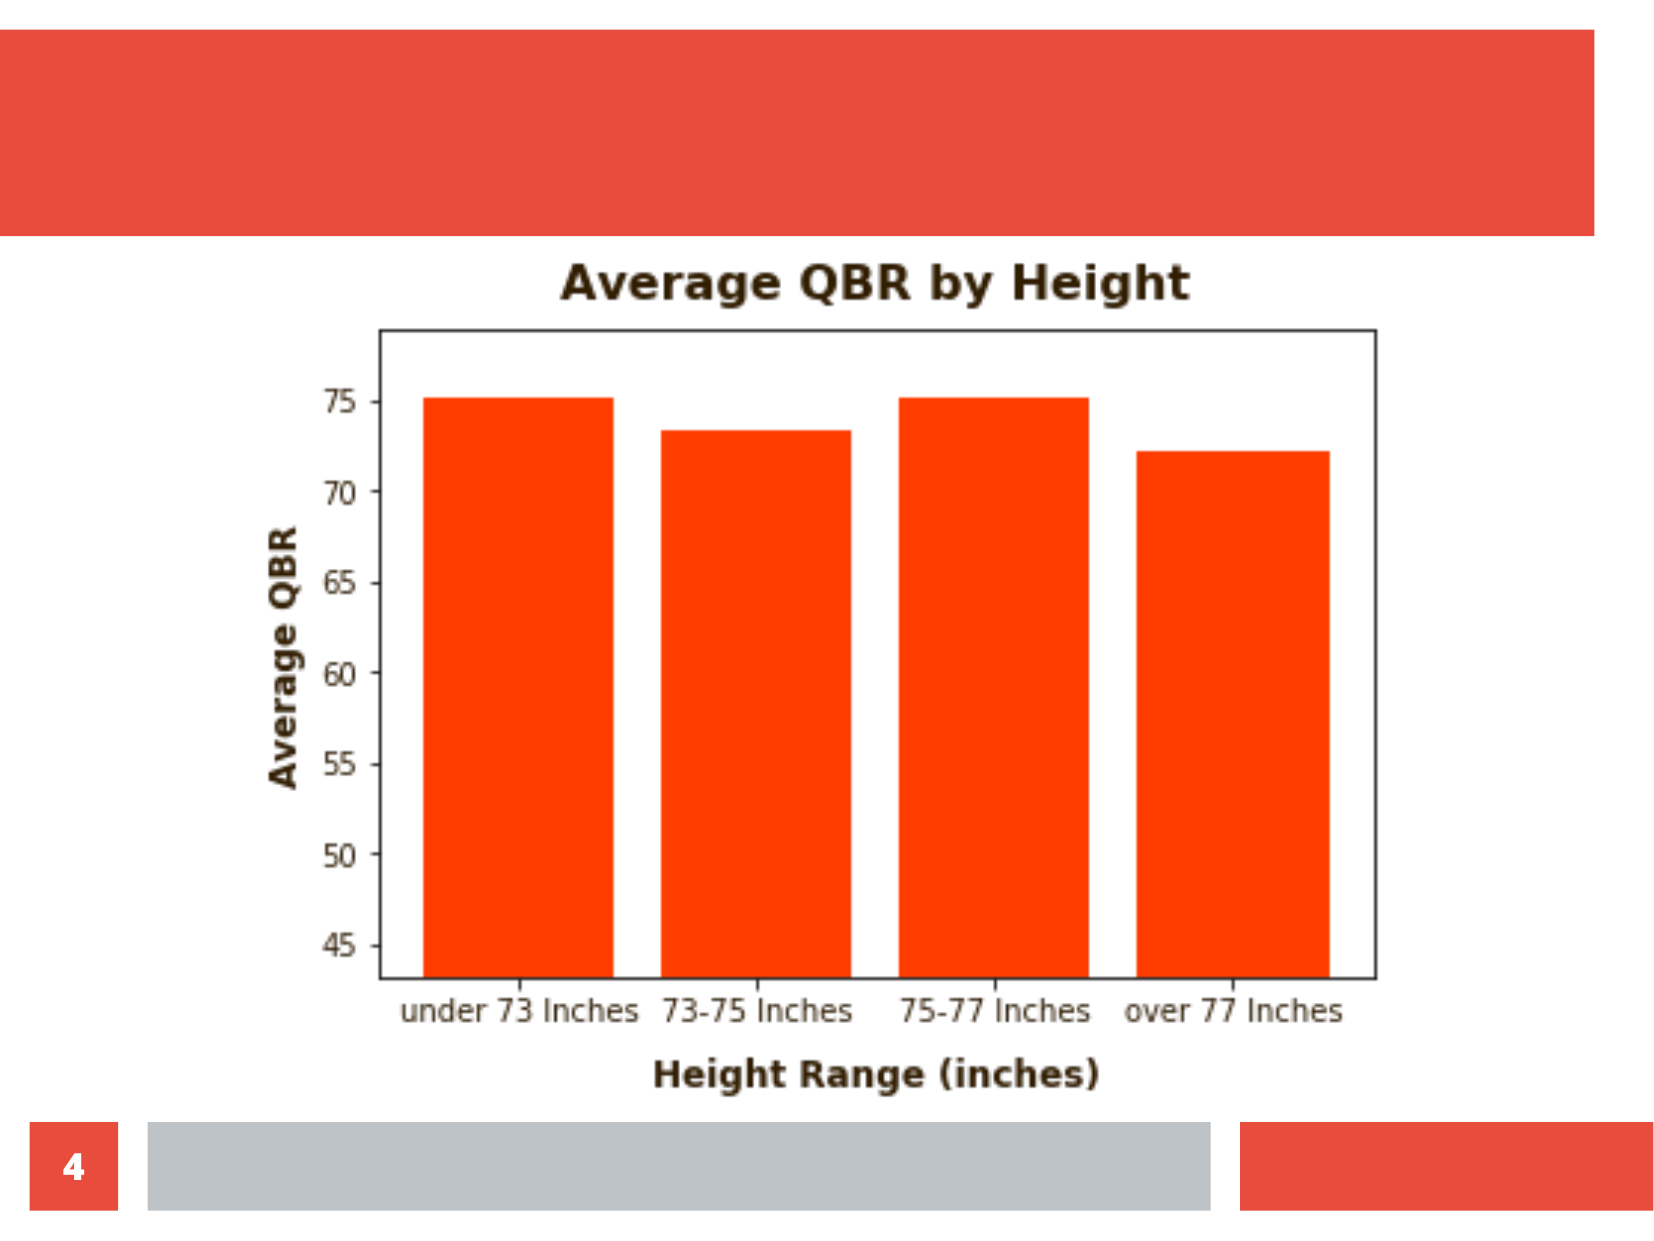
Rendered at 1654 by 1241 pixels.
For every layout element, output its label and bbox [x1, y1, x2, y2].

picture [249, 244, 1405, 1118]
